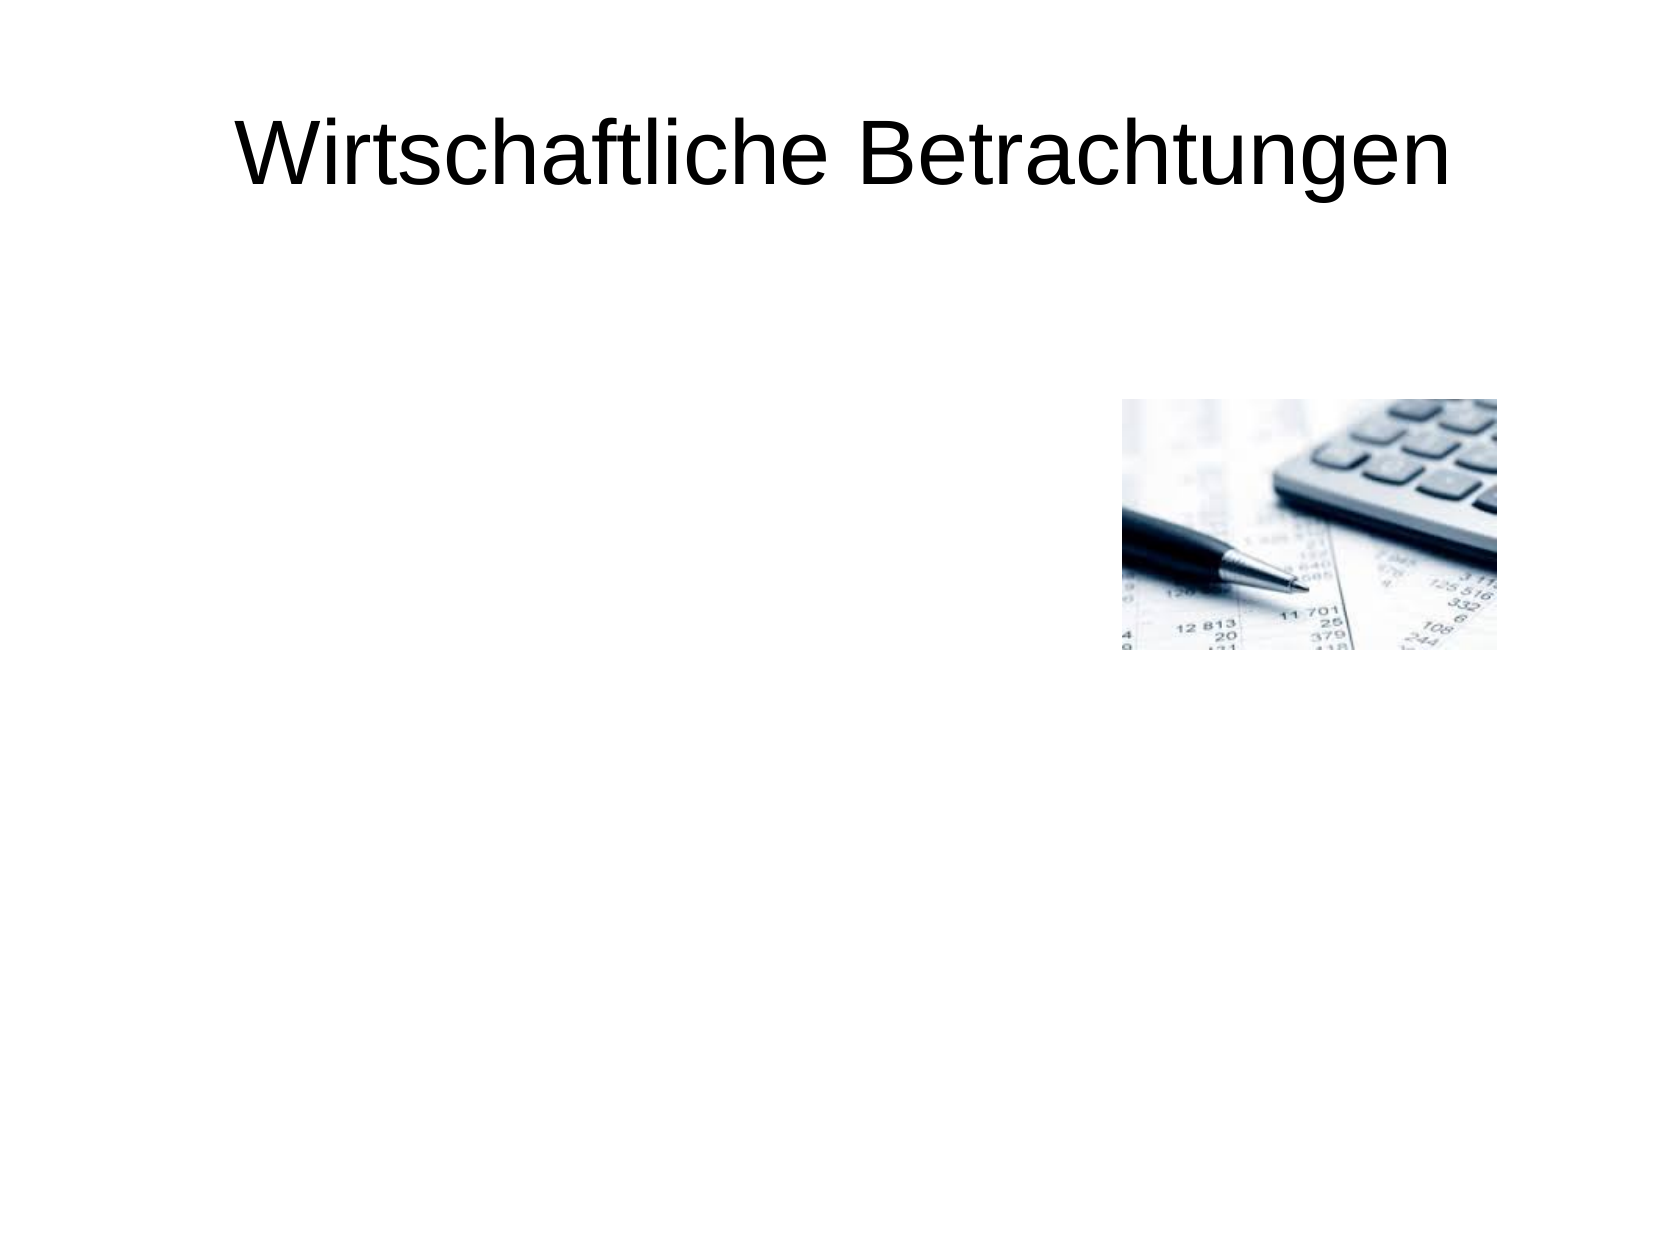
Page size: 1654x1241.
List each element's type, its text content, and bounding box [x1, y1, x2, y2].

picture [1122, 399, 1497, 650]
title Wirtschaftliche Betrachtungen [82, 49, 1571, 257]
